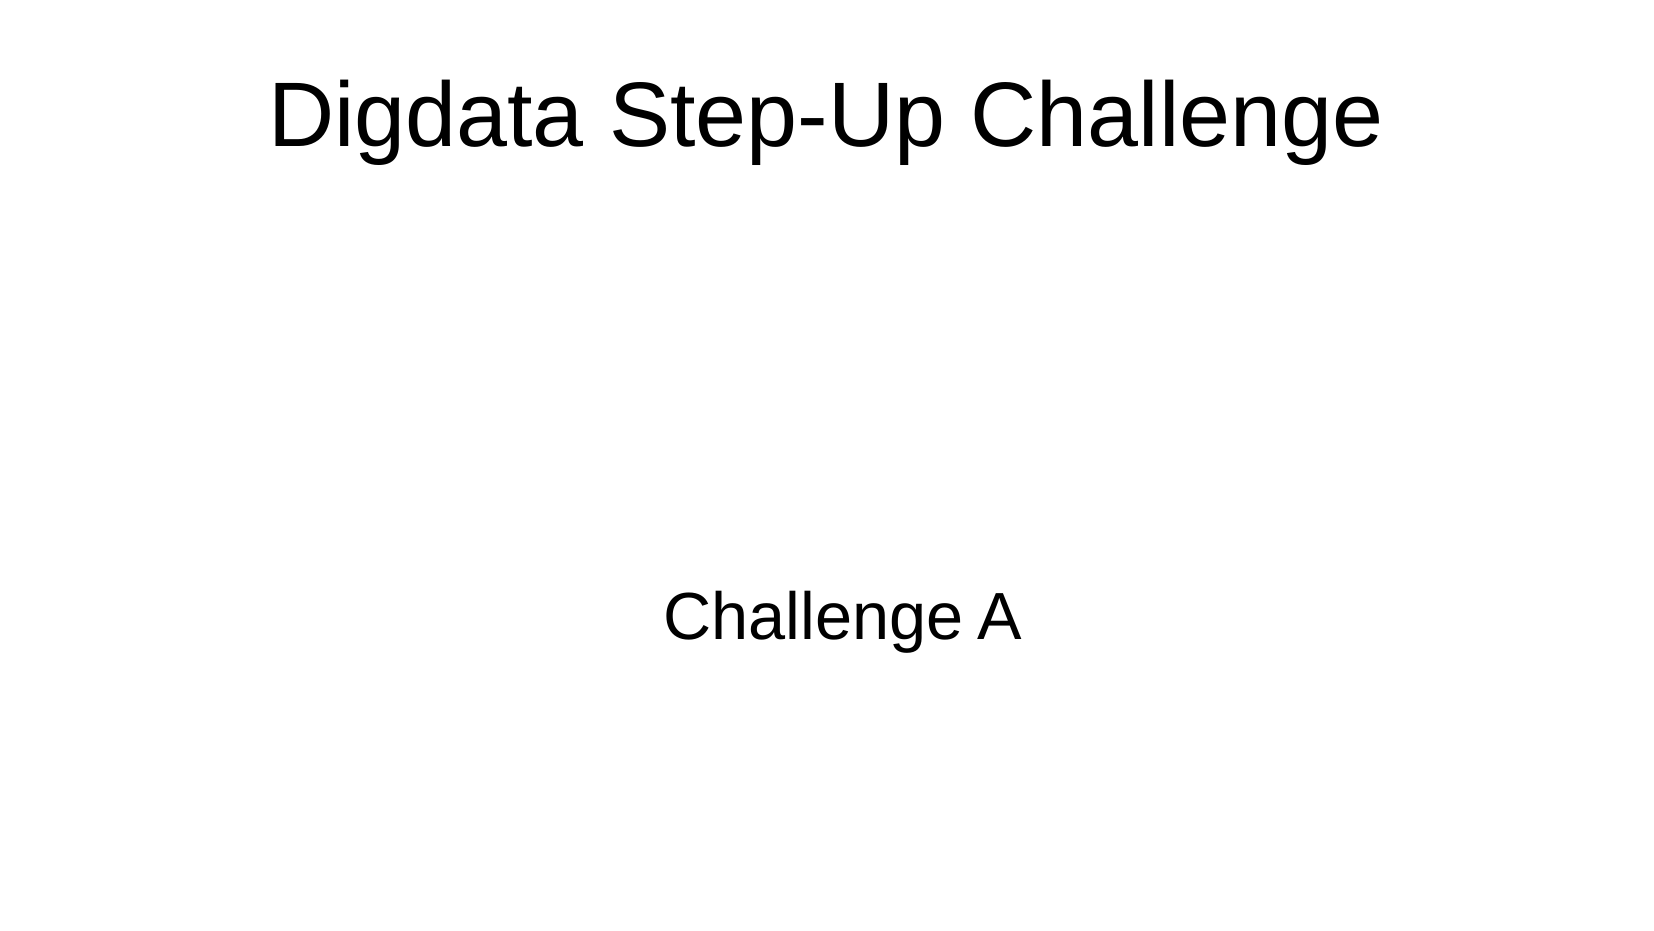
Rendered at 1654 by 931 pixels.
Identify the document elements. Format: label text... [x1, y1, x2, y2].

title Digdata Step-Up Challenge [82, 37, 1571, 193]
subtitle Challenge A [106, 346, 1595, 886]
